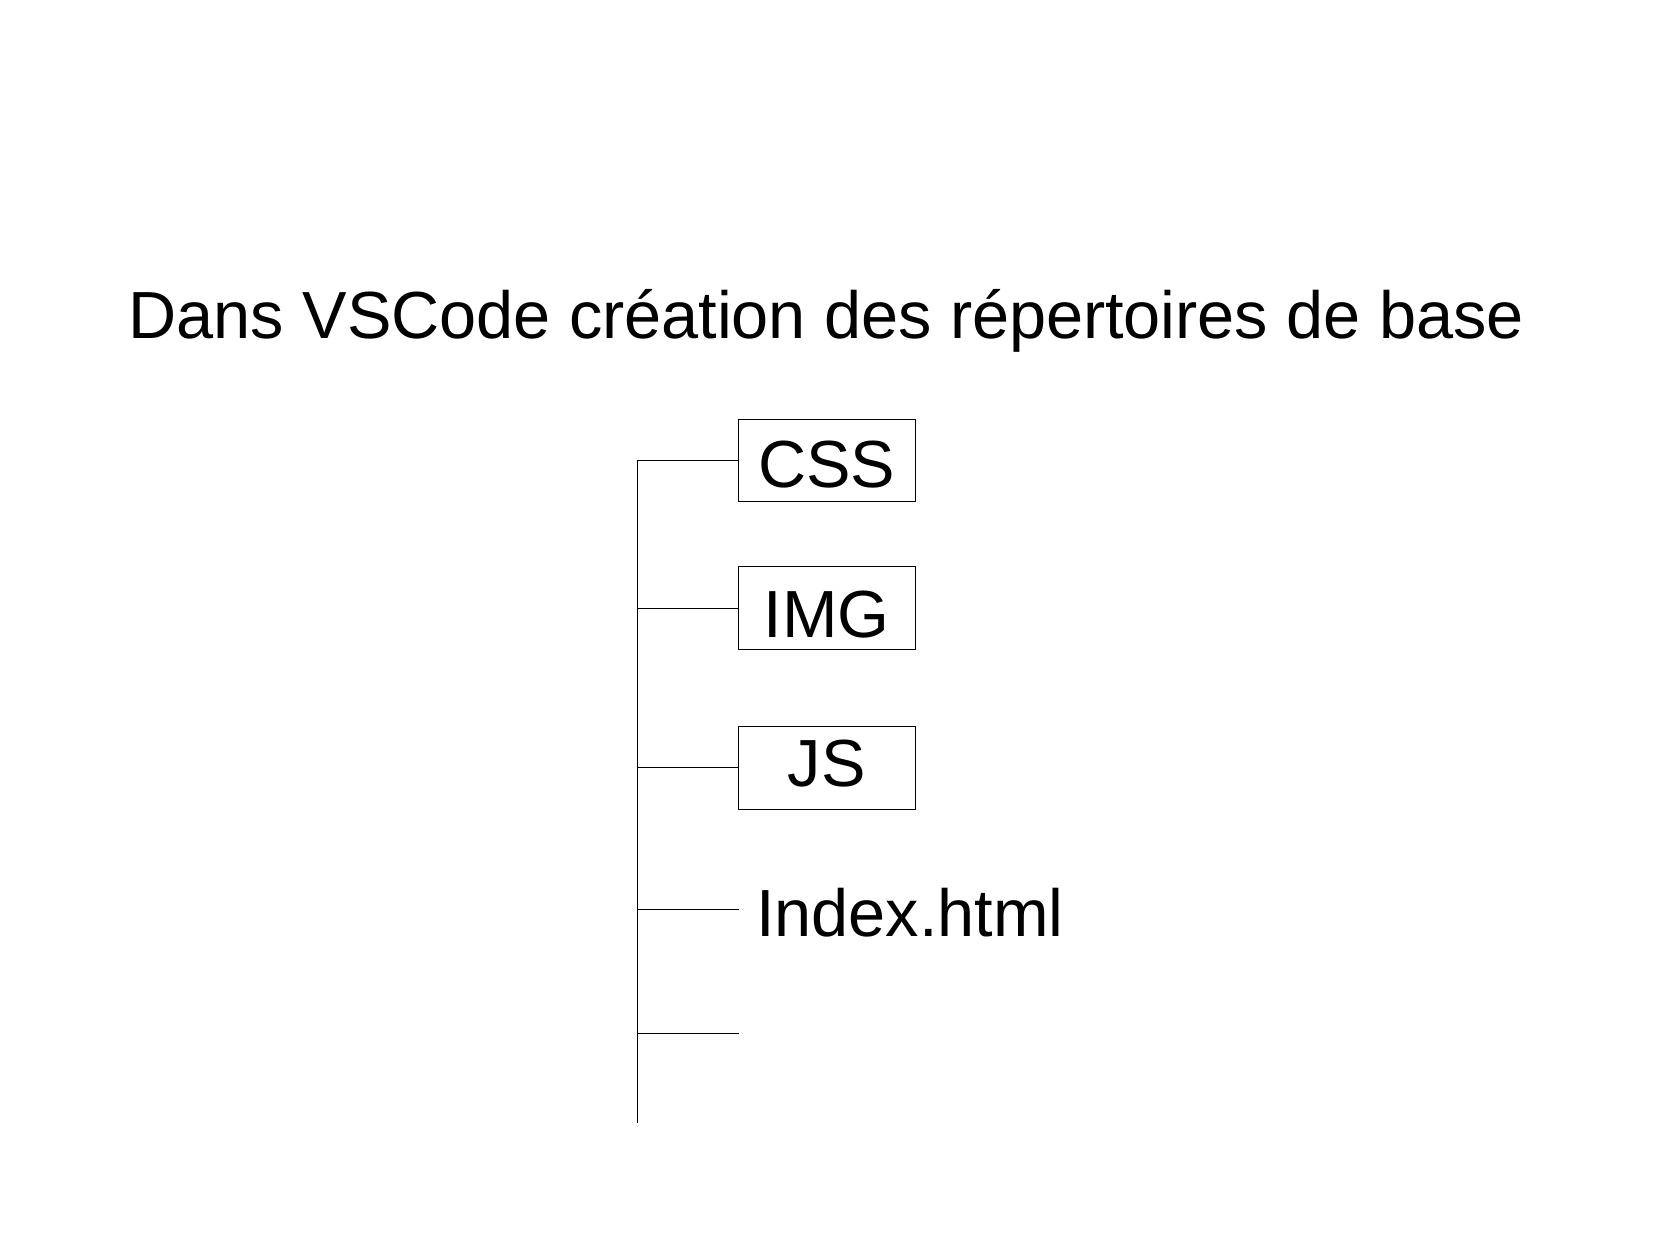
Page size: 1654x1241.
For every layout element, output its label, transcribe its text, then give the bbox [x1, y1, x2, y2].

text_box [738, 726, 916, 810]
text_box [738, 566, 916, 650]
text_box [738, 419, 916, 502]
subtitle Dans VSCode création des répertoires de base CSS IMG JS Index.html [82, 47, 1571, 1182]
